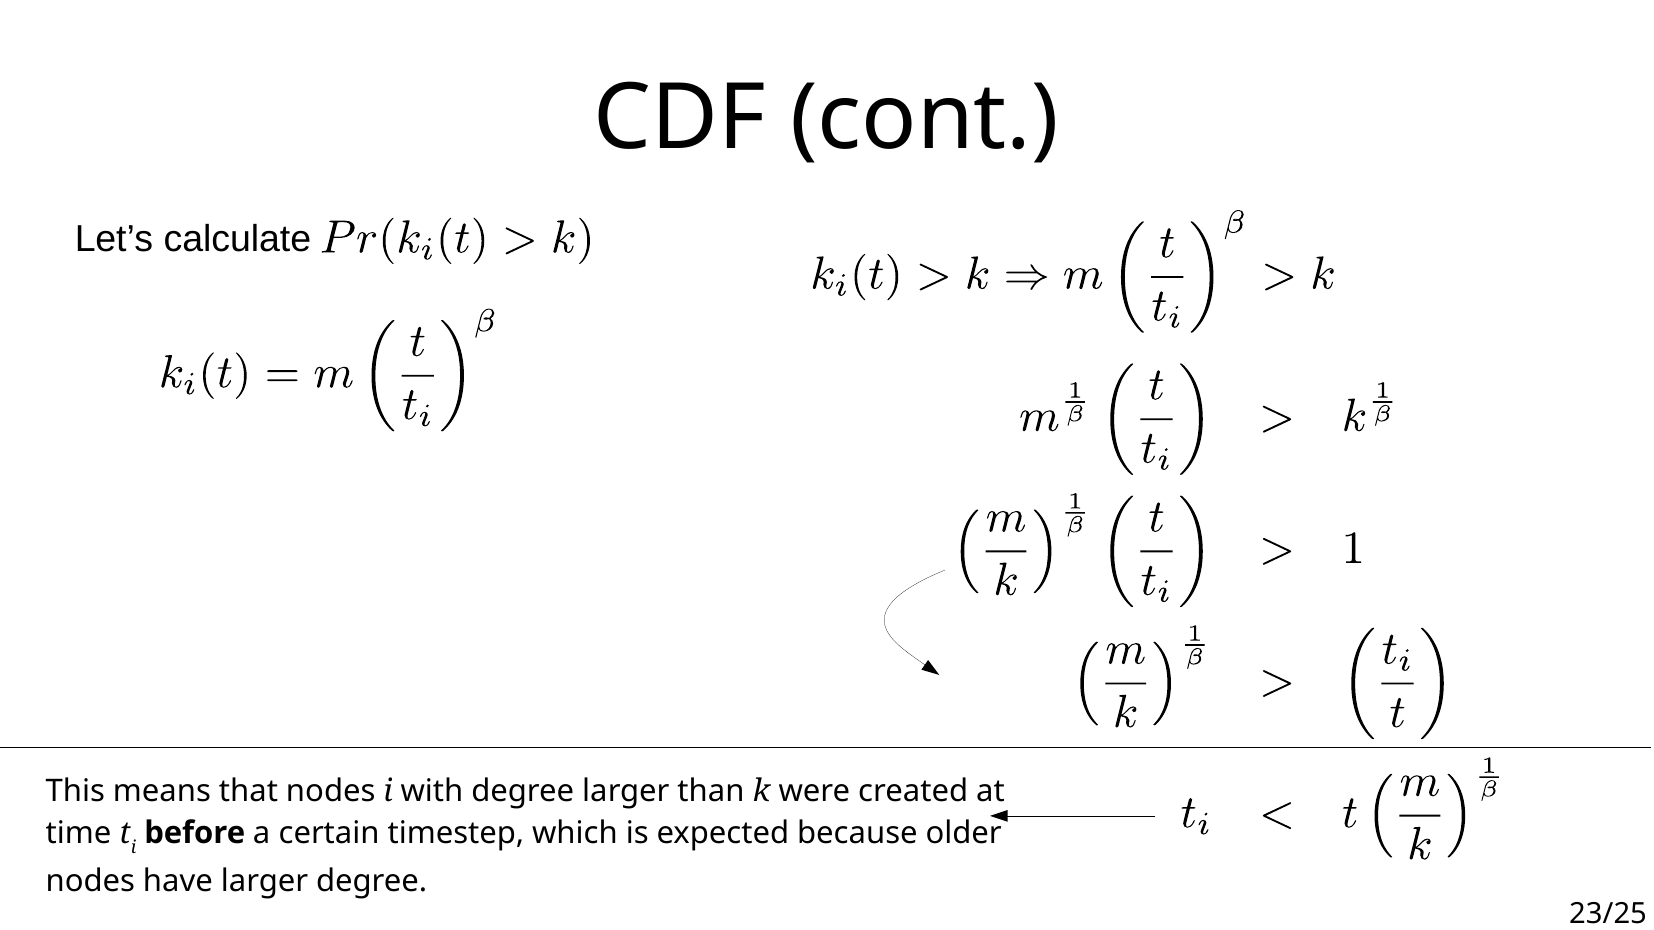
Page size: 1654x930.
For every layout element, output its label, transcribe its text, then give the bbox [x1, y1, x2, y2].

text_box Let’s calculate [60, 209, 421, 309]
picture [810, 210, 1336, 333]
title CDF (cont.) [82, 1, 1571, 225]
picture [952, 363, 1499, 747]
picture [158, 308, 497, 432]
picture [421, 215, 597, 266]
list This means that nodes i with degree larger than k were created at time ti before a certain timestep, which is expected because older nodes have larger degree. [45, 767, 1006, 903]
picture [952, 748, 1499, 860]
